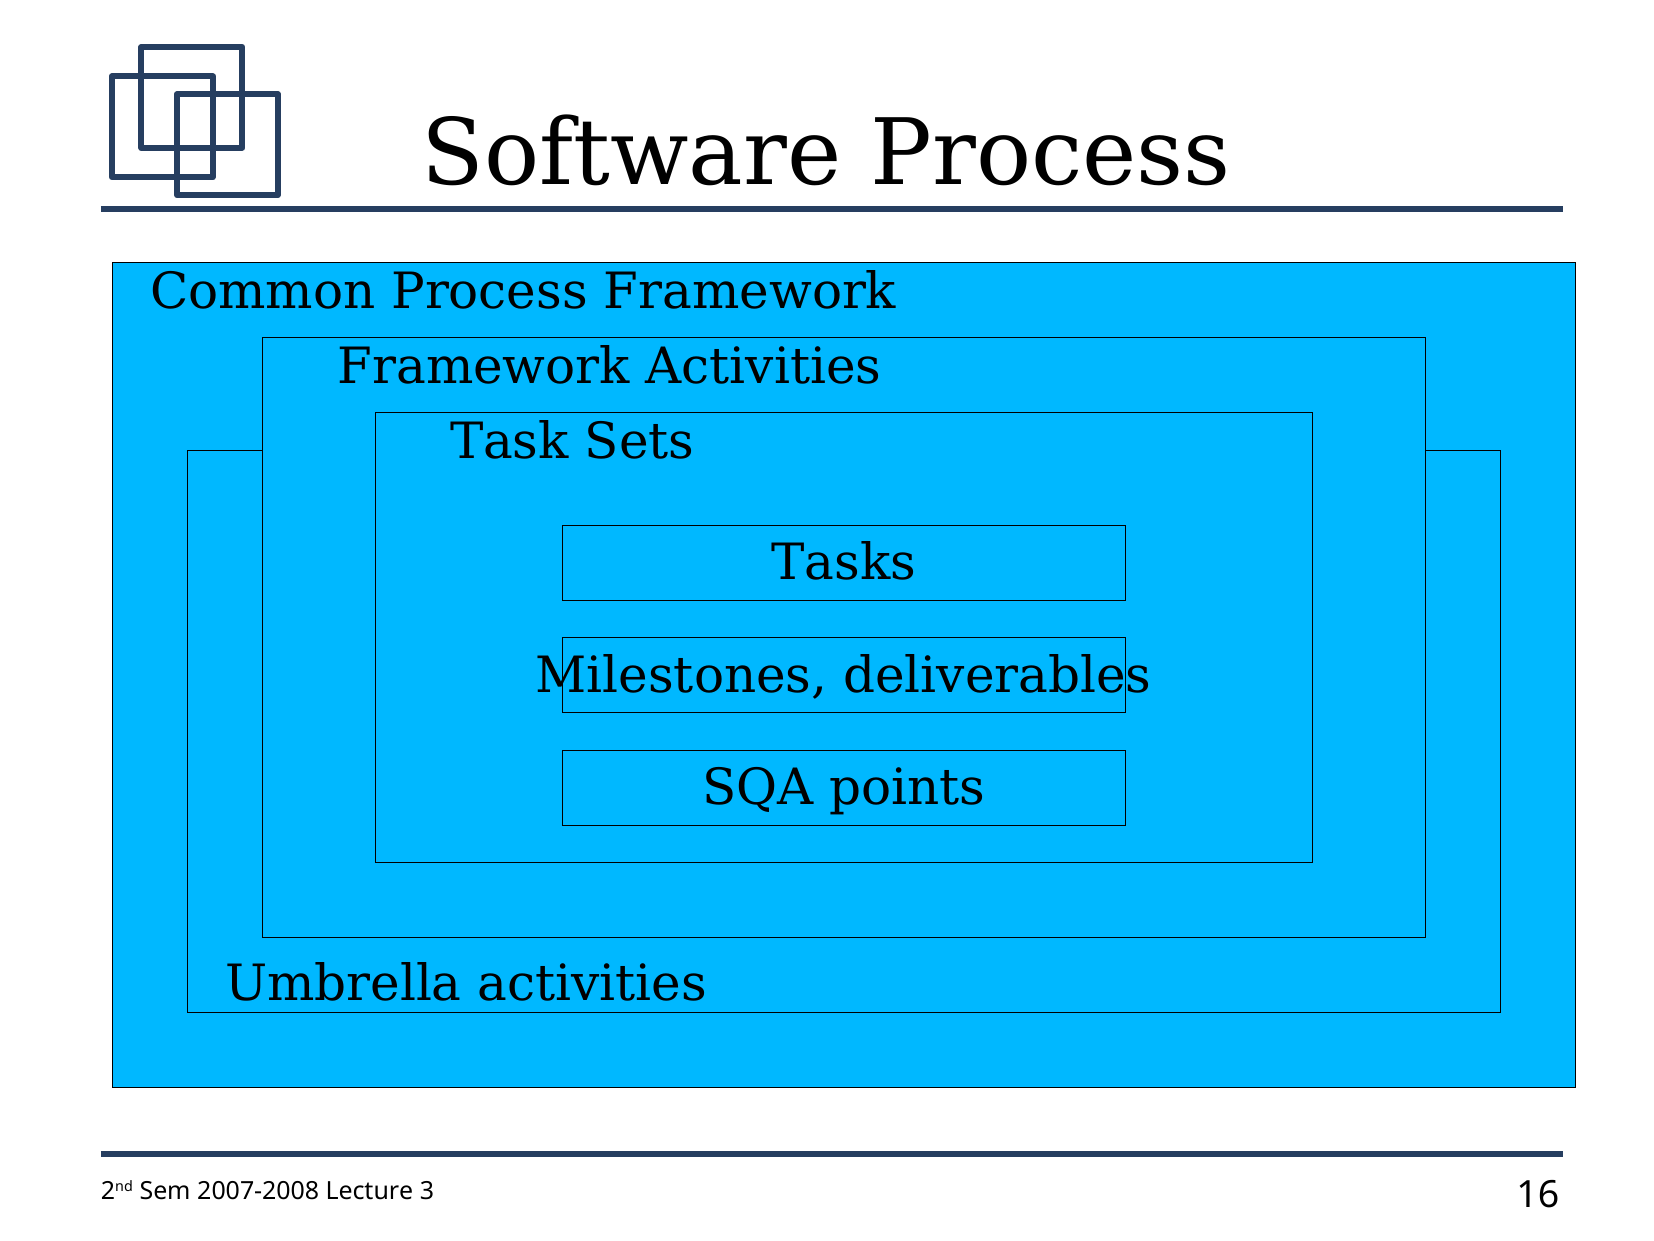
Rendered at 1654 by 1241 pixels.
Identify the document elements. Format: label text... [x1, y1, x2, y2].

text_box SQA points [562, 750, 1126, 826]
text_box Umbrella activities [225, 954, 751, 1013]
text_box Common Process Framework [150, 262, 901, 321]
text_box Framework Activities [337, 337, 1051, 396]
text_box Task Sets [450, 412, 976, 471]
text_box Milestones, deliverables [562, 637, 1126, 713]
title Software Process [82, 49, 1571, 257]
text_box Tasks [562, 525, 1126, 601]
text_box [112, 262, 1576, 1088]
